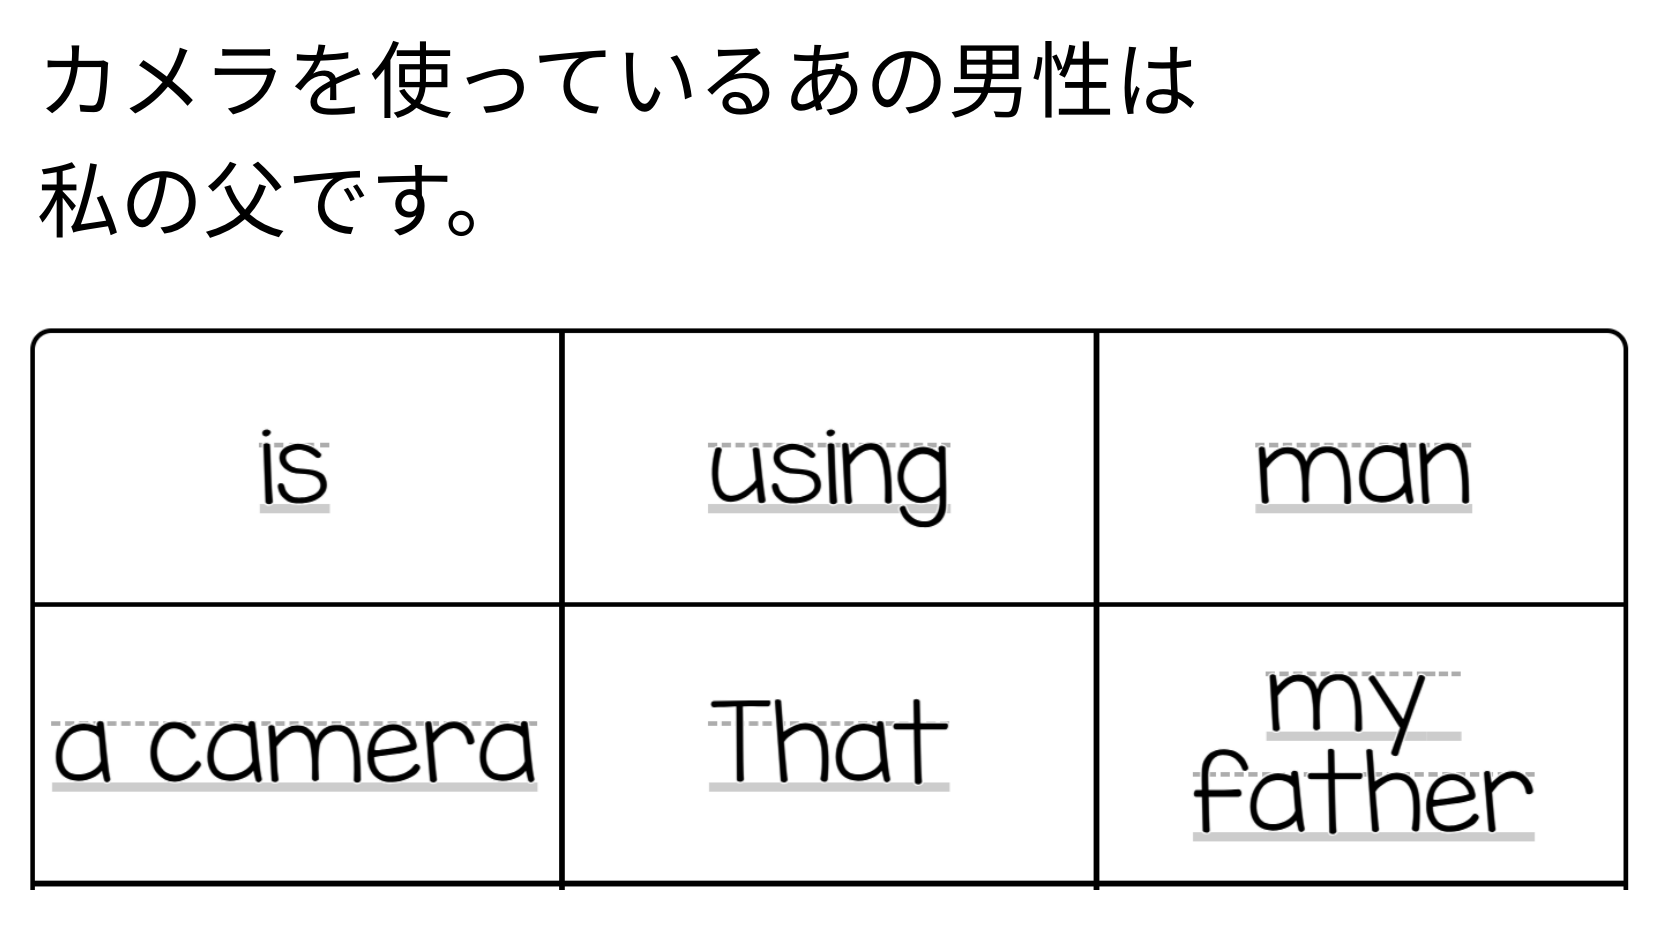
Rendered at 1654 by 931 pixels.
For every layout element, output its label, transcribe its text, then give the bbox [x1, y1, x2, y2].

title カメラを使っているあの男性は 私の父です。 [37, 19, 1613, 252]
picture [20, 325, 1634, 890]
